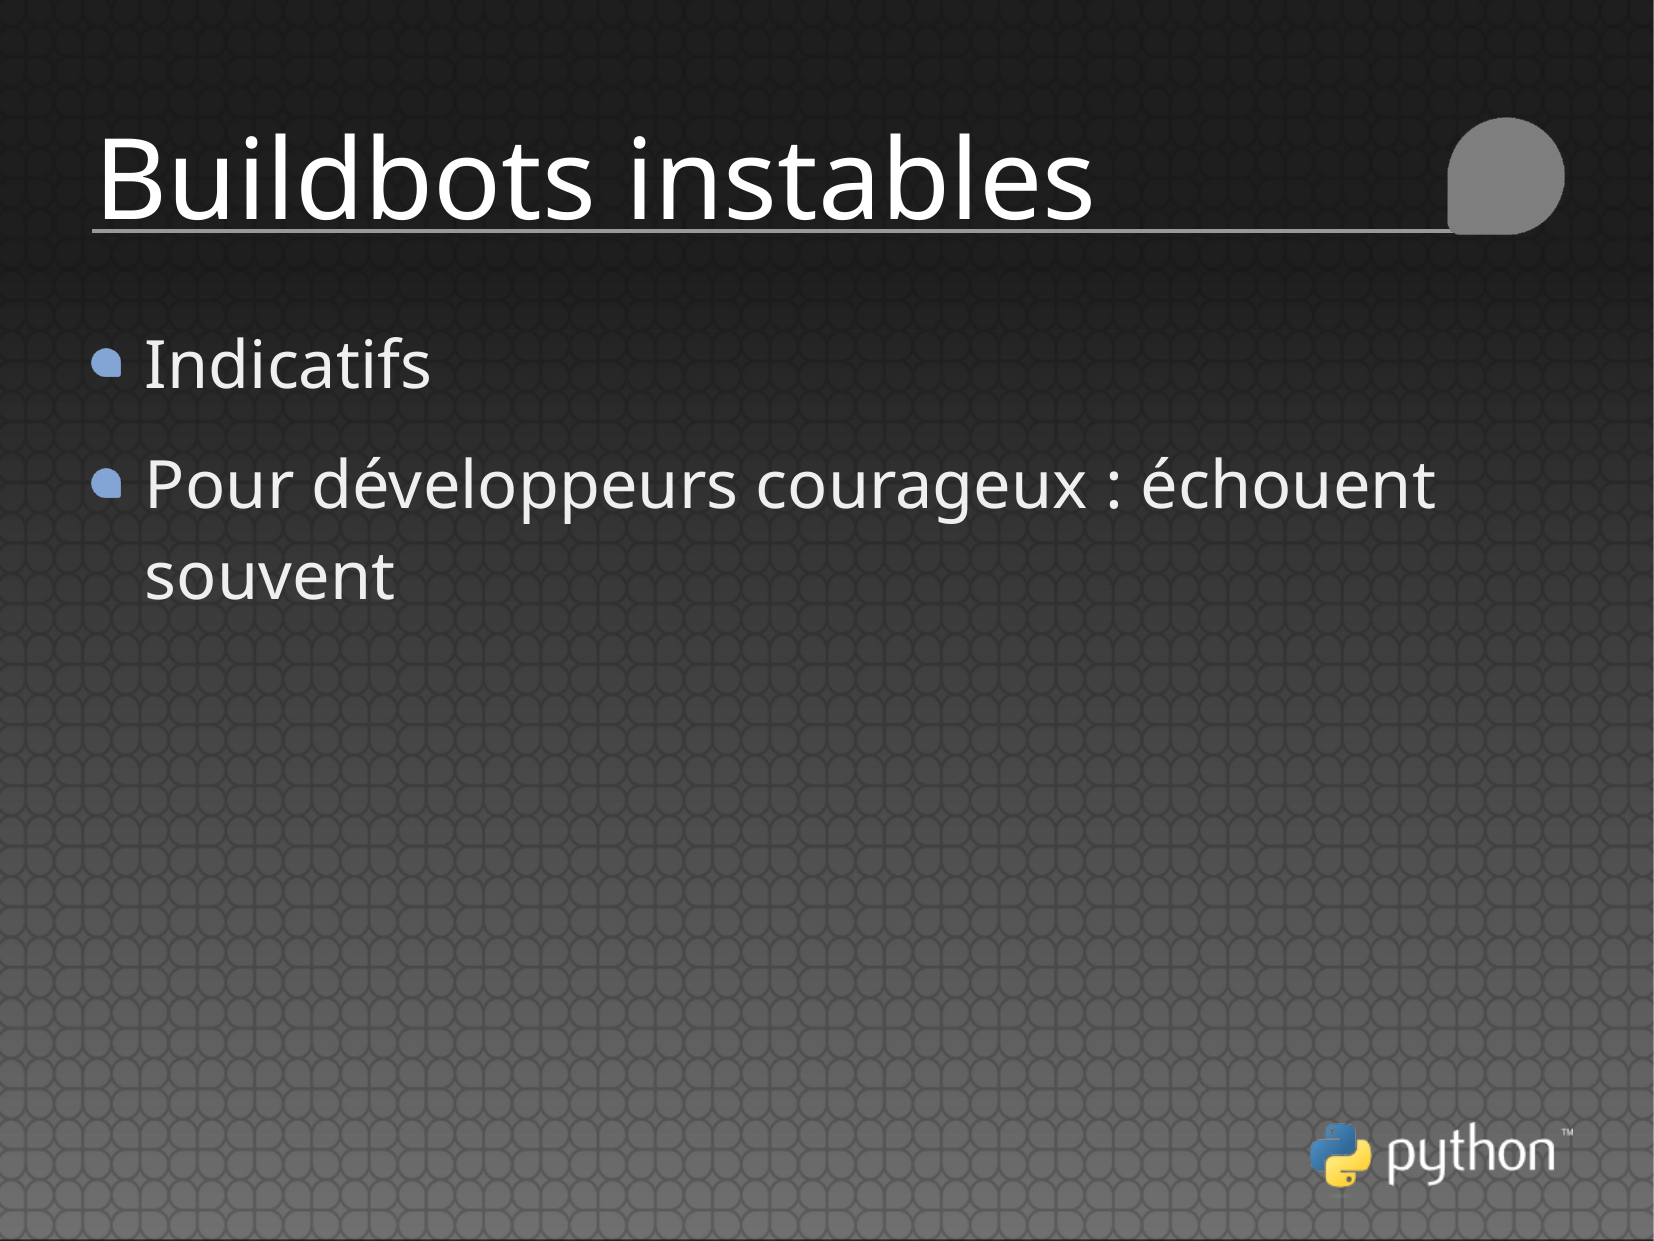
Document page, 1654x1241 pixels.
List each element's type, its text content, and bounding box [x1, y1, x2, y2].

title Buildbots instables [94, 100, 1426, 251]
list Indicatifs Pour développeurs courageux : échouent souvent [74, 196, 1563, 1001]
picture [0, 0, 1654, 1241]
